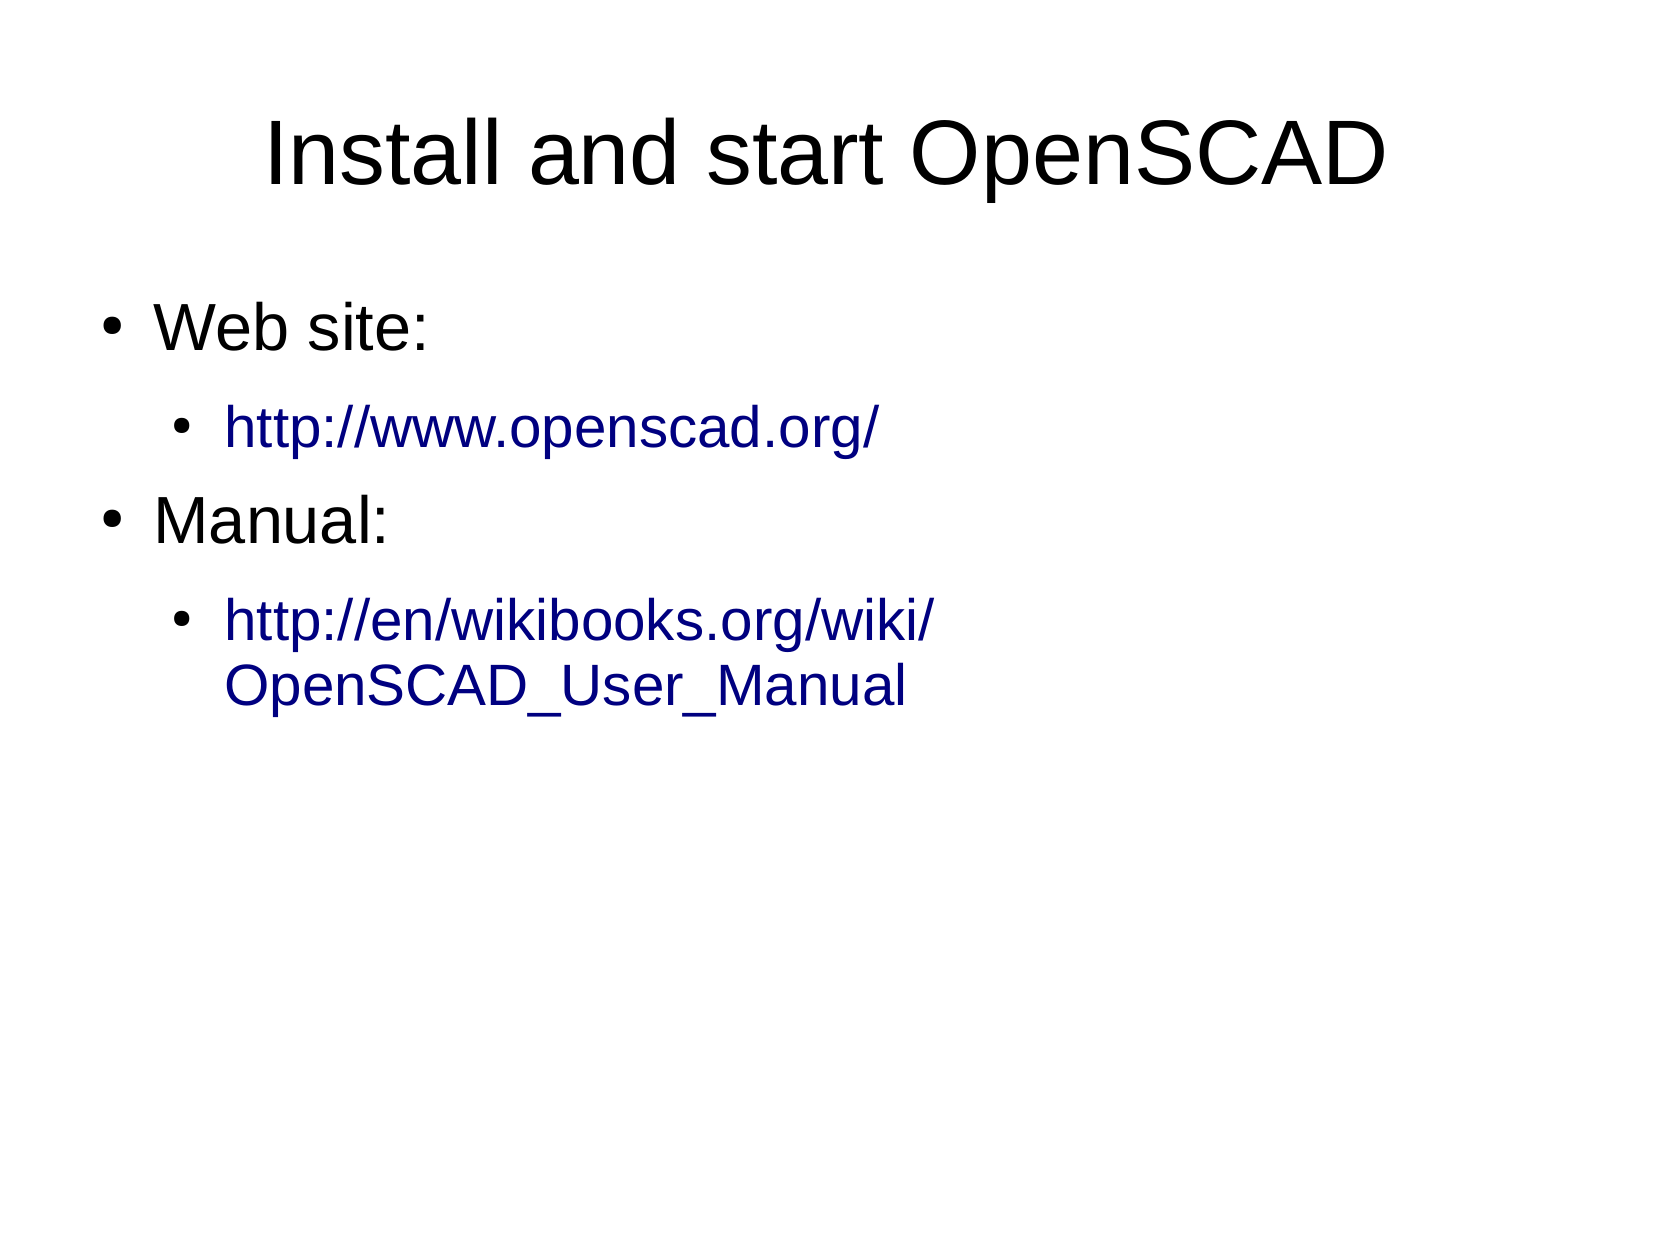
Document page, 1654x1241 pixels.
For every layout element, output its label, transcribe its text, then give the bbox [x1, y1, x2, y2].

title Install and start OpenSCAD [82, 49, 1571, 257]
list Web site: http://www.openscad.org/ Manual: http://en/wikibooks.org/wiki/OpenSCAD_User_Manual [82, 290, 1571, 1094]
